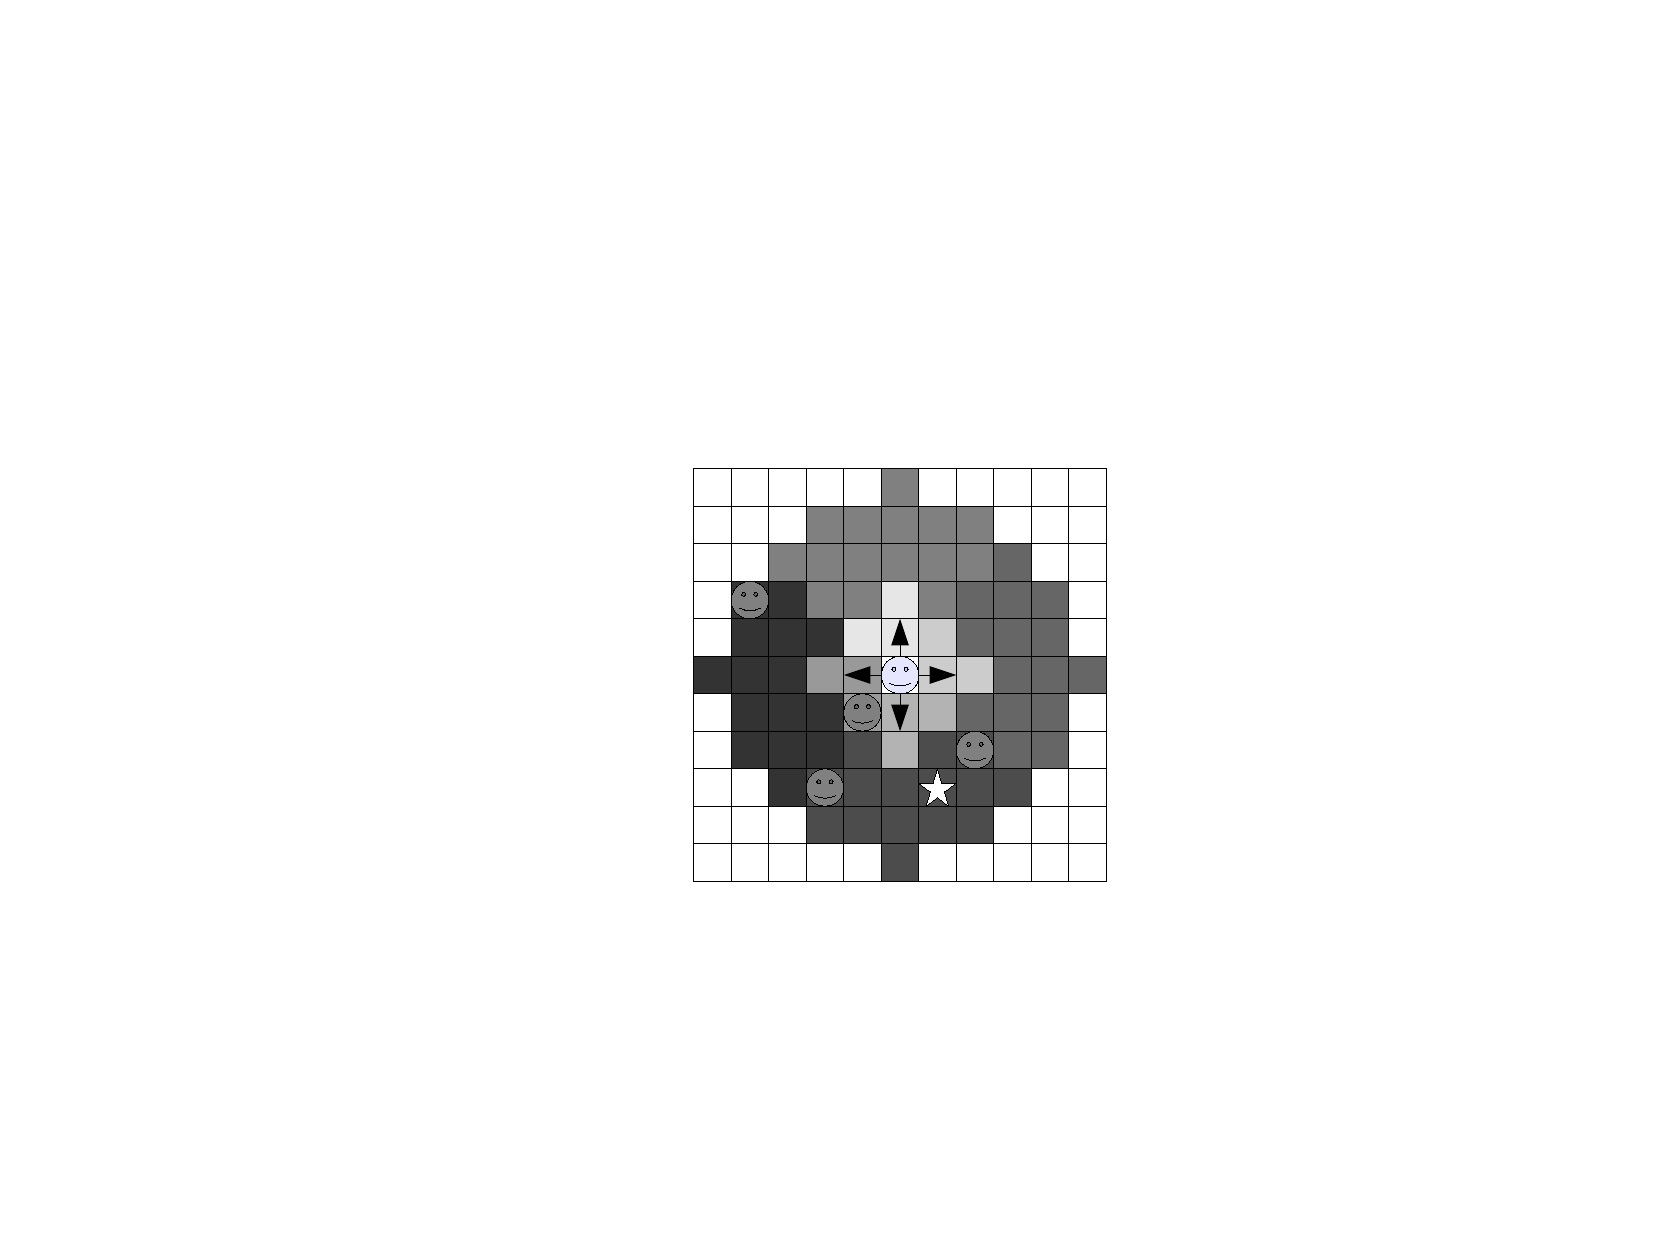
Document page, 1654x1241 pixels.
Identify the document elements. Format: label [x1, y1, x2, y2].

text_box [450, 468, 1107, 882]
